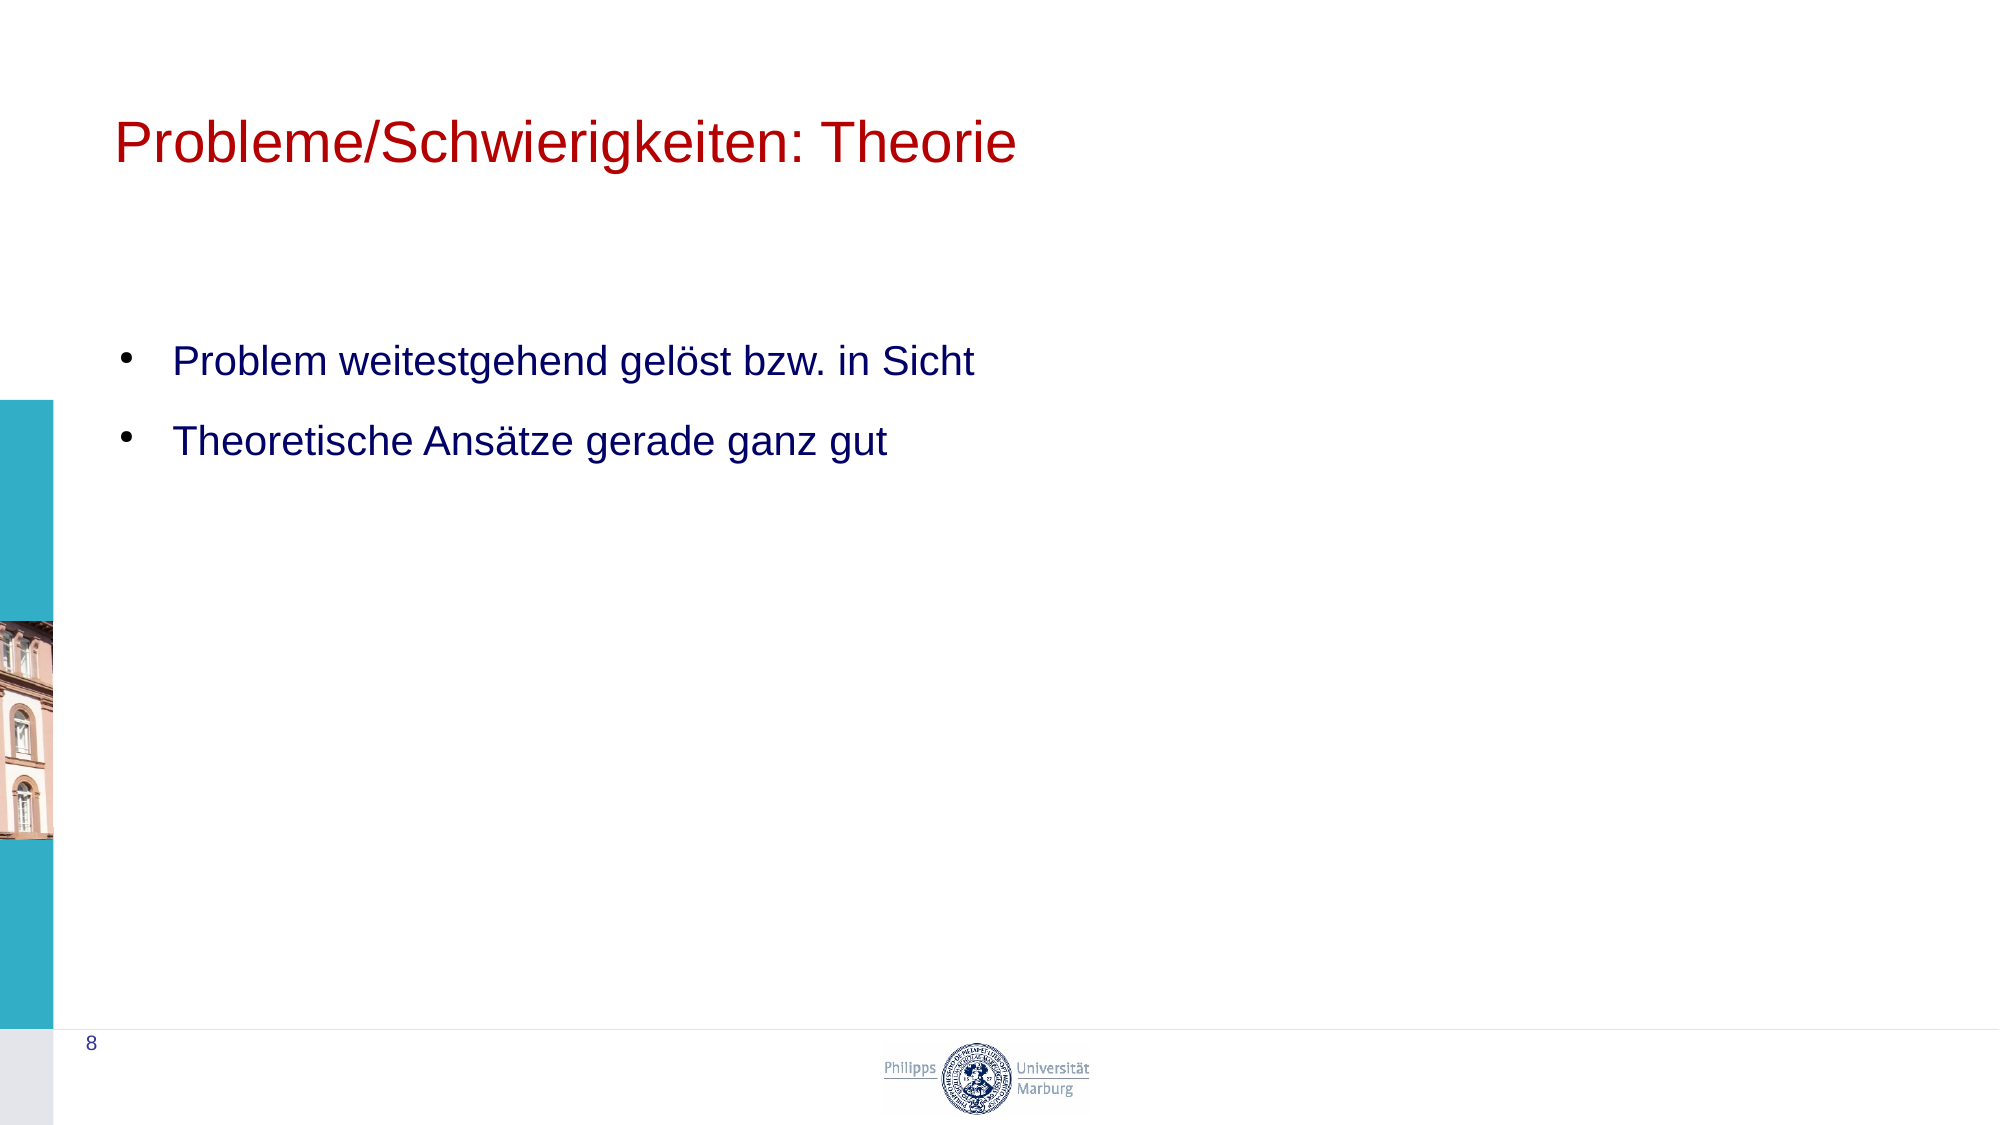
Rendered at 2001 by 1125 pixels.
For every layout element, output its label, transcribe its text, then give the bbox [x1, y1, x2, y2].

list Problem weitestgehend gelöst bzw. in Sicht Theoretische Ansätze gerade ganz gut [86, 326, 1887, 991]
title Probleme/Schwierigkeiten: Theorie [99, 45, 1900, 233]
picture [883, 1042, 1090, 1115]
slide_number <Foliennummer> [70, 1022, 538, 1101]
picture [0, 621, 53, 840]
